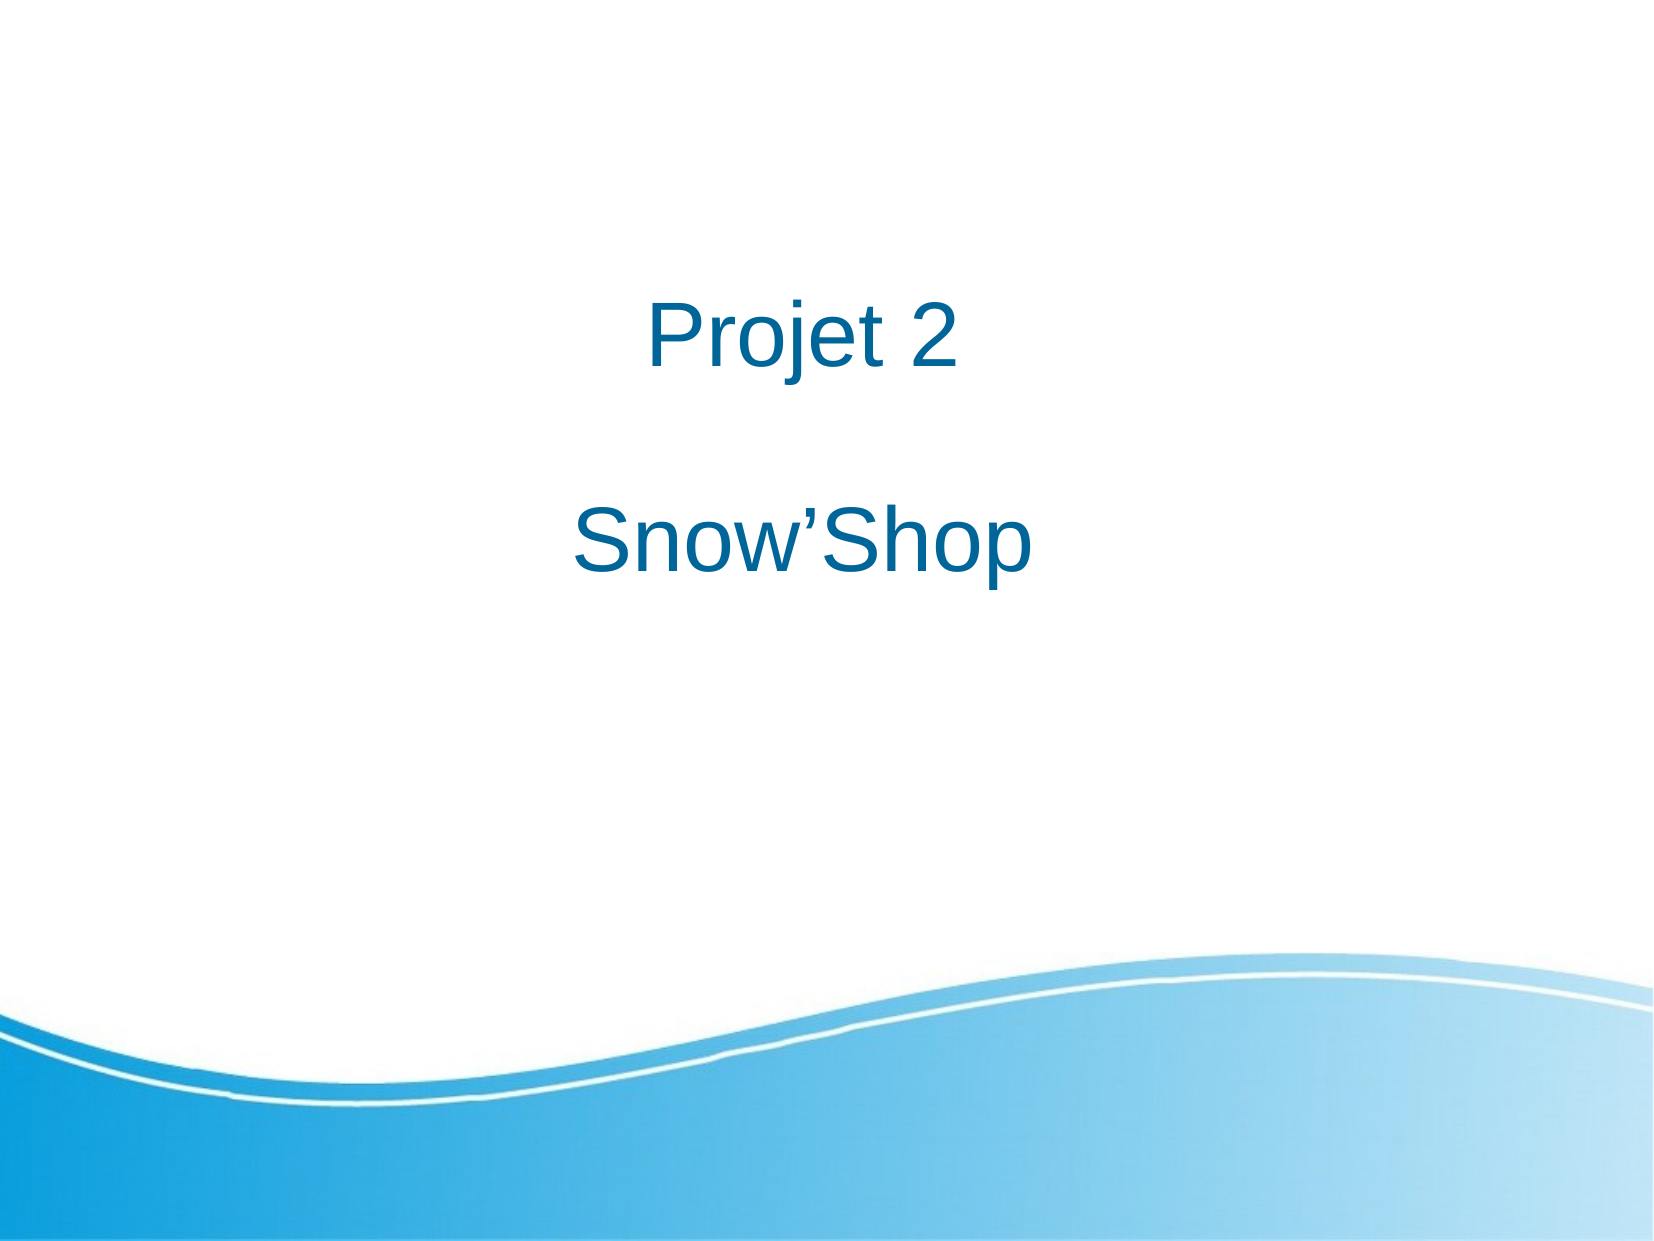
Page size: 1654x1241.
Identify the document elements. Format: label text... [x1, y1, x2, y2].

title Projet 2 Snow’Shop [59, 282, 1548, 591]
picture [0, 952, 1654, 1241]
